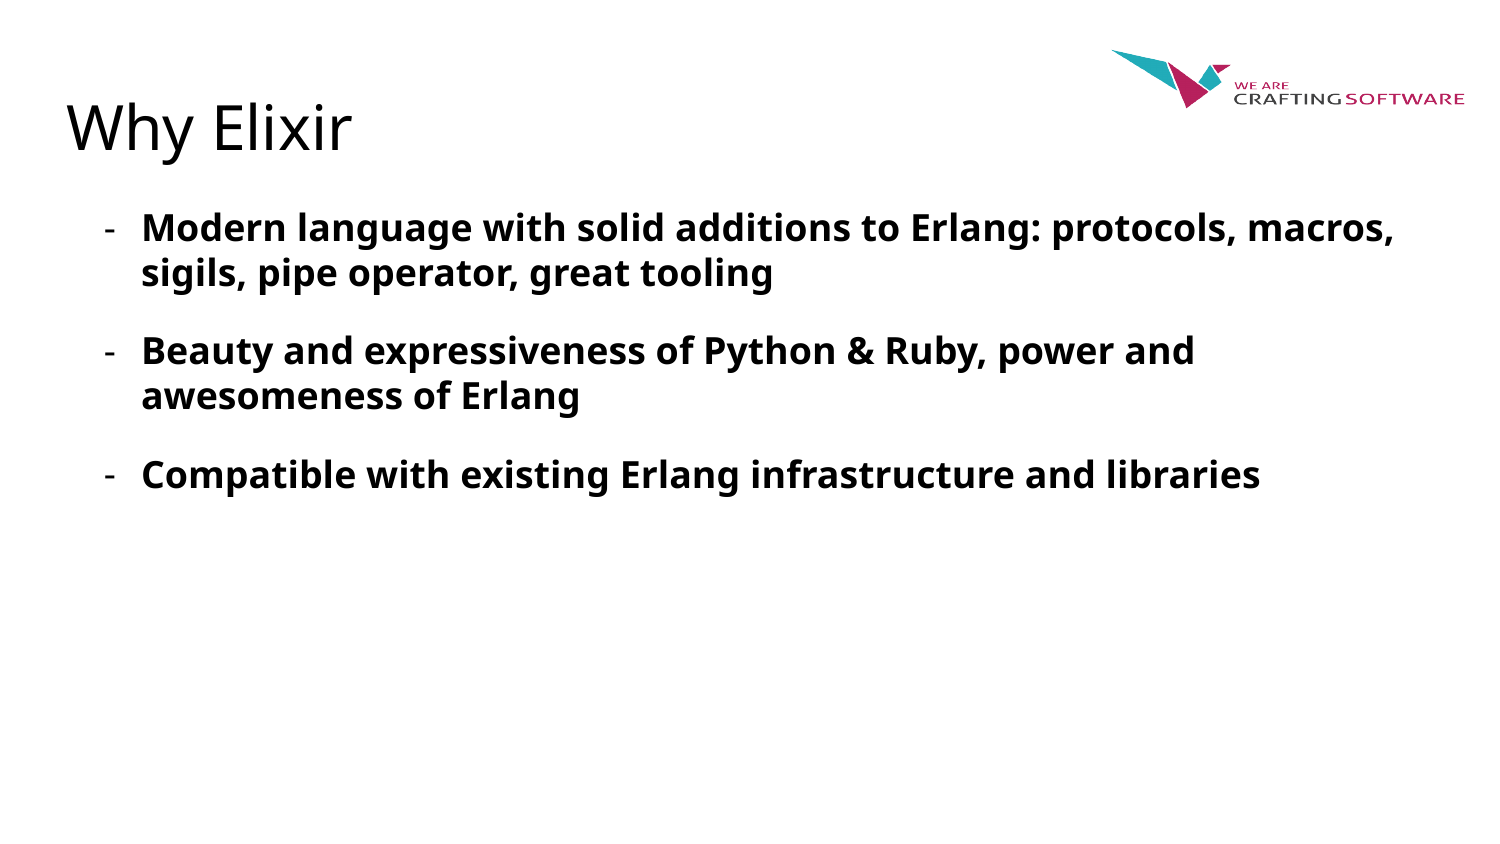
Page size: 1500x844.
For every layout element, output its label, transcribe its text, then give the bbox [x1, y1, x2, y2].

list Modern language with solid additions to Erlang: protocols, macros, sigils, pipe operator, great tooling Beauty and expressiveness of Python & Ruby, power and awesomeness of Erlang Compatible with existing Erlang infrastructure and libraries [51, 189, 1449, 750]
picture [1094, 0, 1481, 163]
title Why Elixir [51, 72, 1449, 167]
